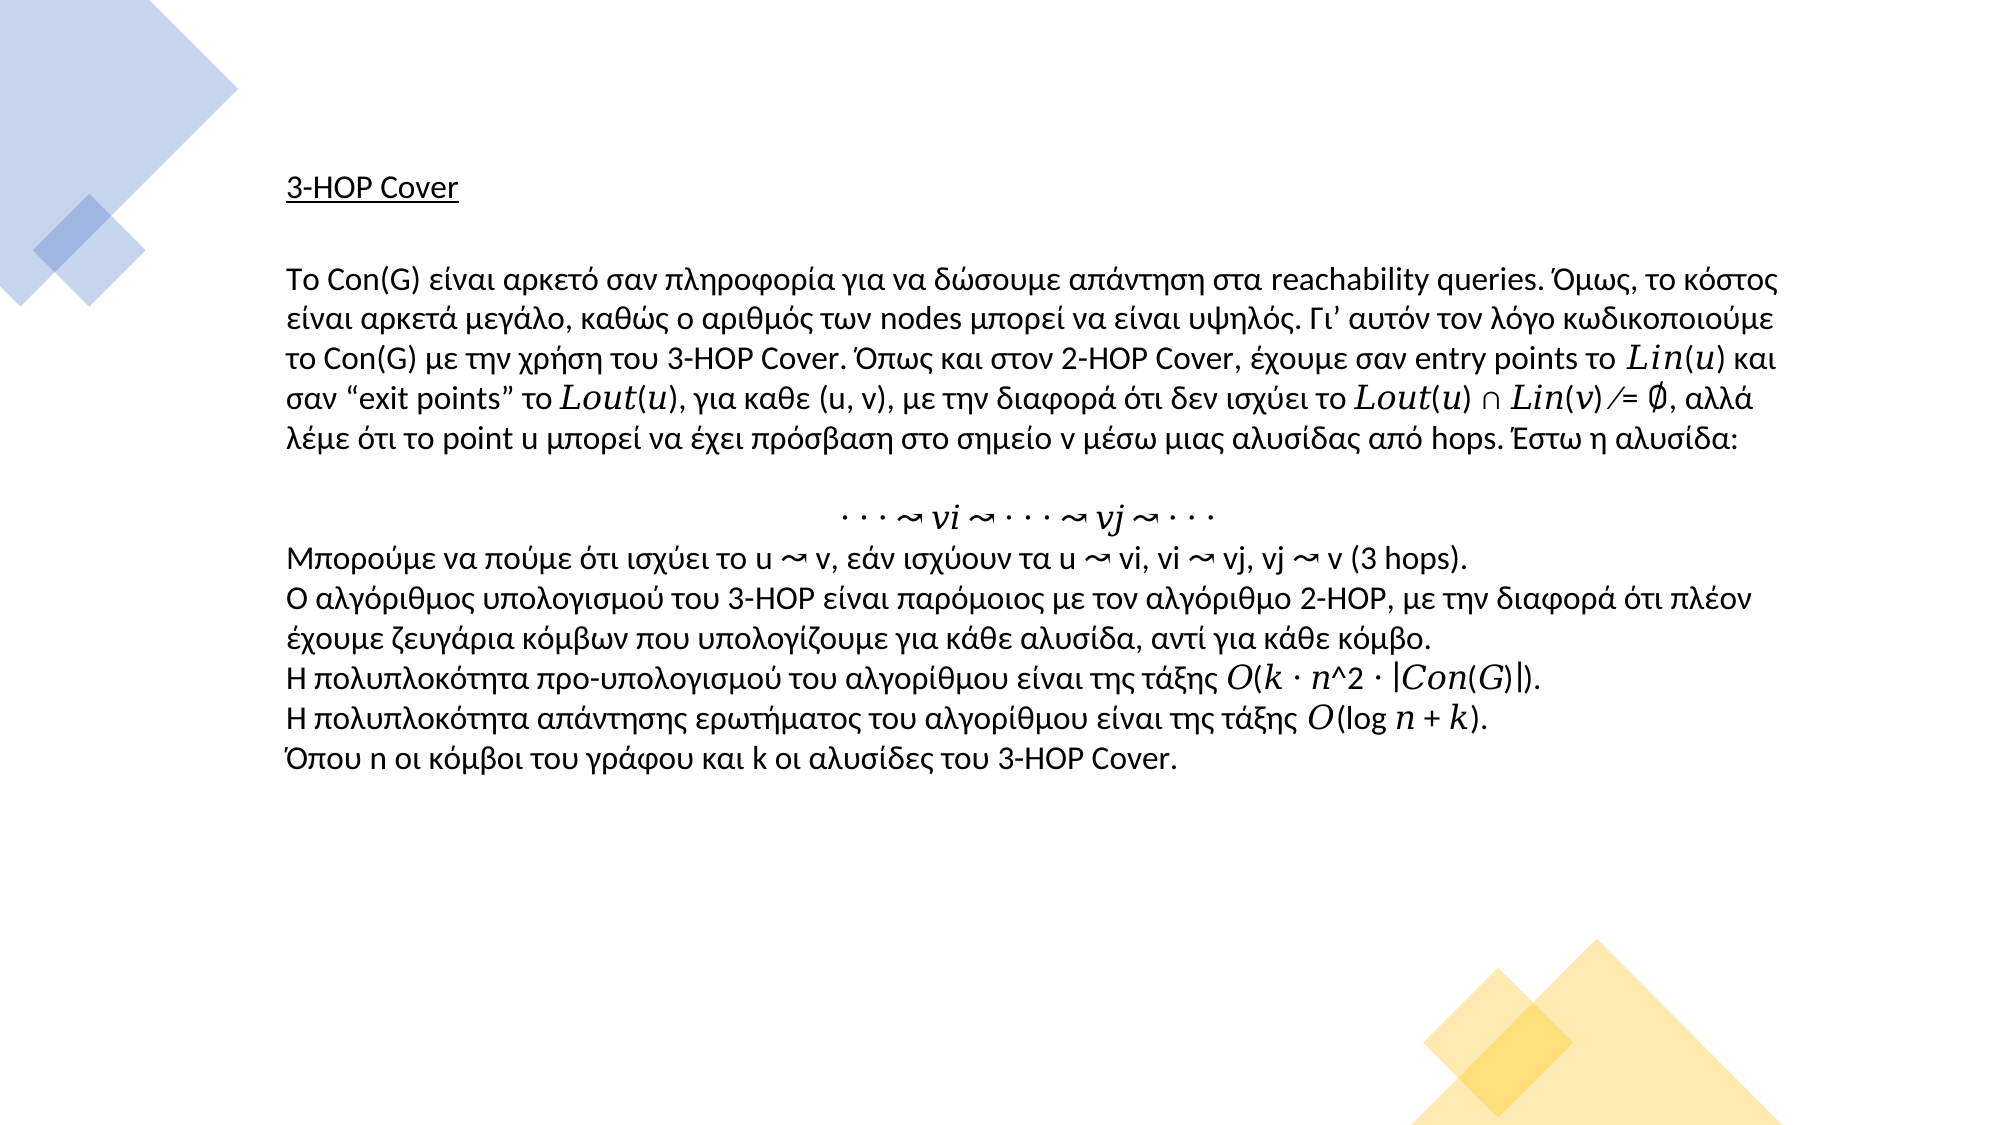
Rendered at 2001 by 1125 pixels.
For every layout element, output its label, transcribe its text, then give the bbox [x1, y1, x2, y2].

text_box To Con(G) είναι αρκετό σαν πληροφορία για να δώσουμε απάντηση στα reachability queries. Όμως, το κόστος είναι αρκετά μεγάλο, καθώς ο αριθμός των nodes μπορεί να είναι υψηλός. Γι’ αυτόν τον λόγο κωδικοποιούμε το Con(G) με την χρήση του 3-HOP Cover. Όπως και στον 2-HOP Cover, έχουμε σαν entry points το 𝐿𝑖𝑛(𝑢) και σαν “exit points” το 𝐿𝑜𝑢𝑡(𝑢), για καθε (u, v), με την διαφορά ότι δεν ισχύει το 𝐿𝑜𝑢𝑡(𝑢) ∩ 𝐿𝑖𝑛(𝑣) ∕= ∅, αλλά λέμε ότι το point u μπορεί να έχει πρόσβαση στο σημείο v μέσω μιας αλυσίδας από hops. Έστω η αλυσίδα: ⋅ ⋅ ⋅ ↝ 𝑣𝑖 ↝ ⋅ ⋅ ⋅ ↝ 𝑣𝑗 ↝ ⋅ ⋅ ⋅ Μπορούμε να πούμε ότι ισχύει το u ↝ v, εάν ισχύουν τα u ↝ vi, vi ↝ vj, vj ↝ v (3 hops). Ο αλγόριθμος υπολογισμού του 3-HOP είναι παρόμοιος με τον αλγόριθμο 2-HOP, με την διαφορά ότι πλέον έχουμε ζευγάρια κόμβων που υπολογίζουμε για κάθε αλυσίδα, αντί για κάθε κόμβο. Η πολυπλοκότητα προ-υπολογισμού του αλγορίθμου είναι της τάξης 𝑂(𝑘 ⋅ 𝑛^2 ⋅ ∣𝐶𝑜𝑛(𝐺)∣). Η πολυπλοκότητα απάντησης ερωτήματος του αλγορίθμου είναι της τάξης 𝑂(log 𝑛 + 𝑘). Όπου n οι κόμβοι του γράφου και k οι αλυσίδες του 3-HOP Cover. [271, 249, 1819, 790]
text_box [0, 0, 2000, 1125]
text_box 3-HOP Cover [271, 157, 1272, 213]
